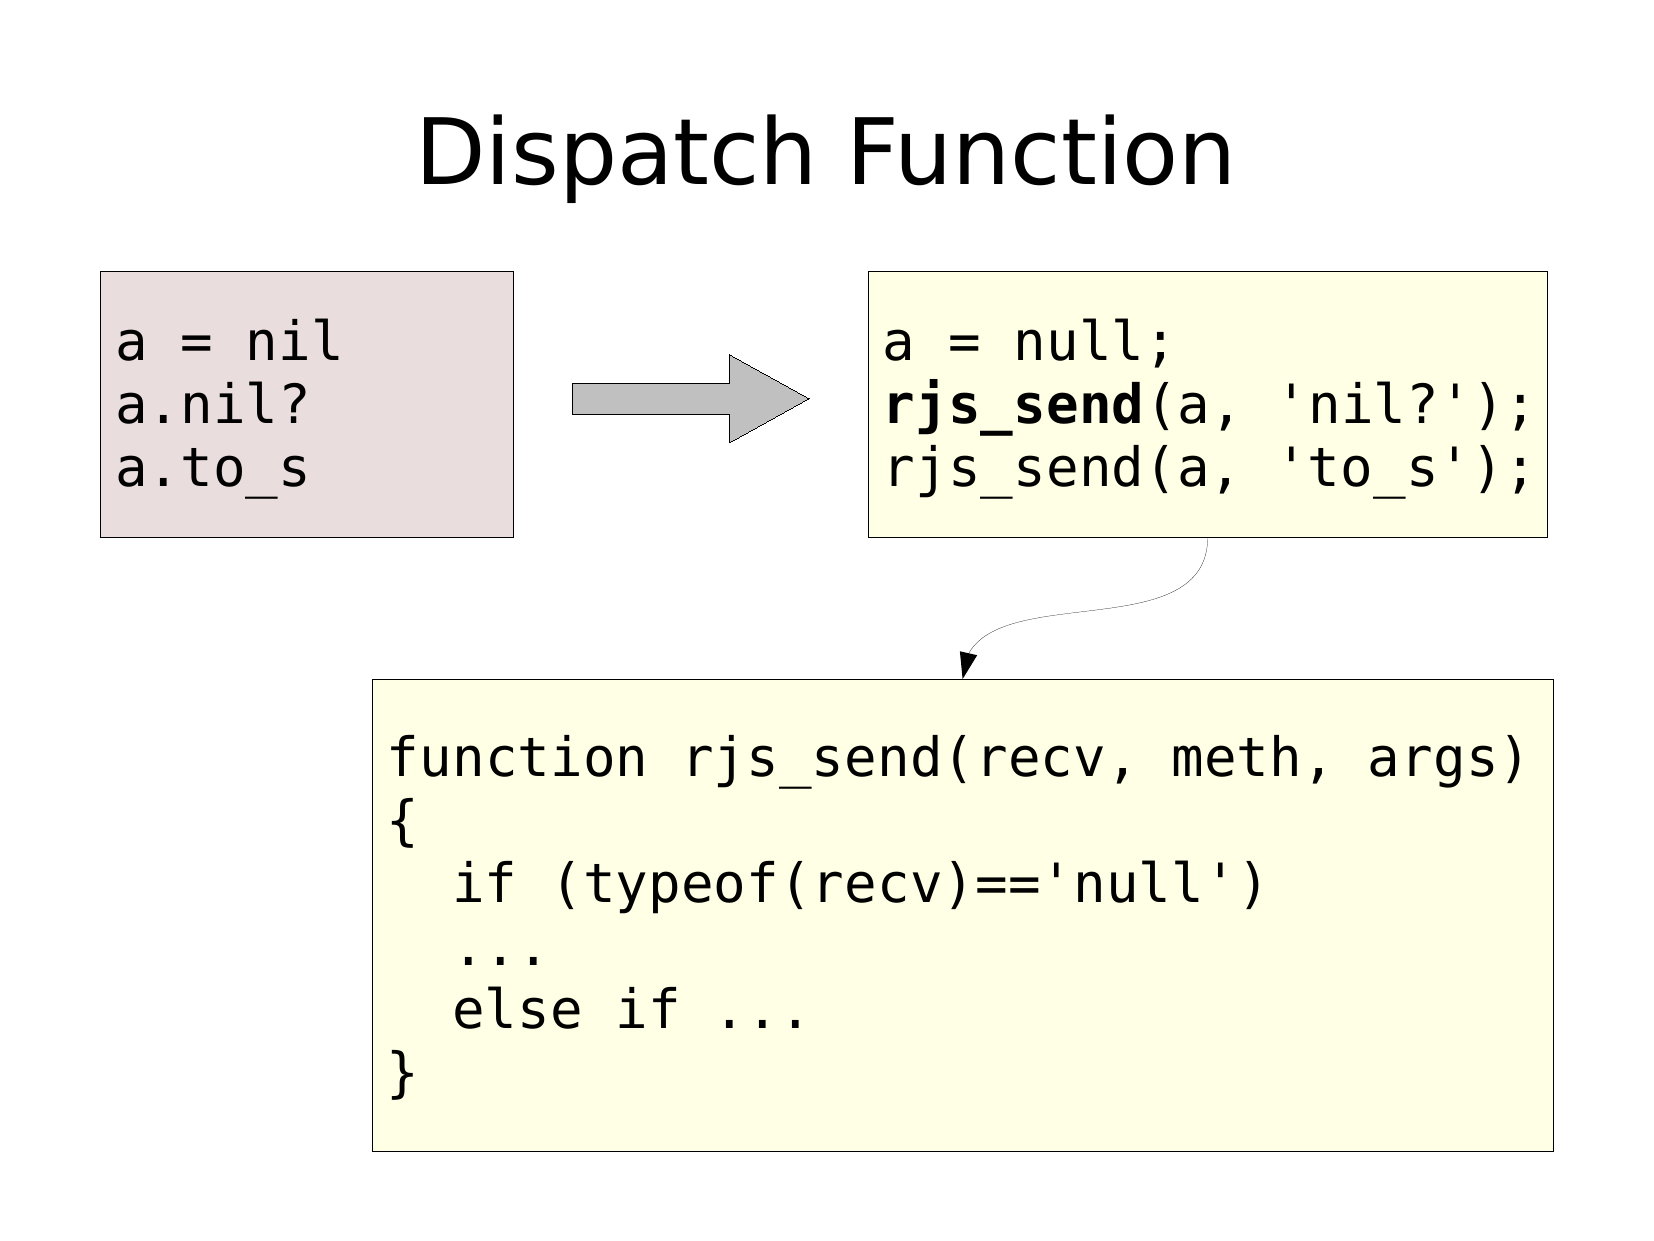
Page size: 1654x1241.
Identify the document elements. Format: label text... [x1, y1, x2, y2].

title Dispatch Function [82, 56, 1571, 250]
text_box a = null; rjs_send(a, 'nil?'); rjs_send(a, 'to_s'); [868, 271, 1548, 538]
text_box [572, 354, 810, 443]
text_box function rjs_send(recv, meth, args) { if (typeof(recv)=='null') ... else if ... } [372, 679, 1554, 1152]
text_box a = nil a.nil? a.to_s [100, 271, 514, 538]
